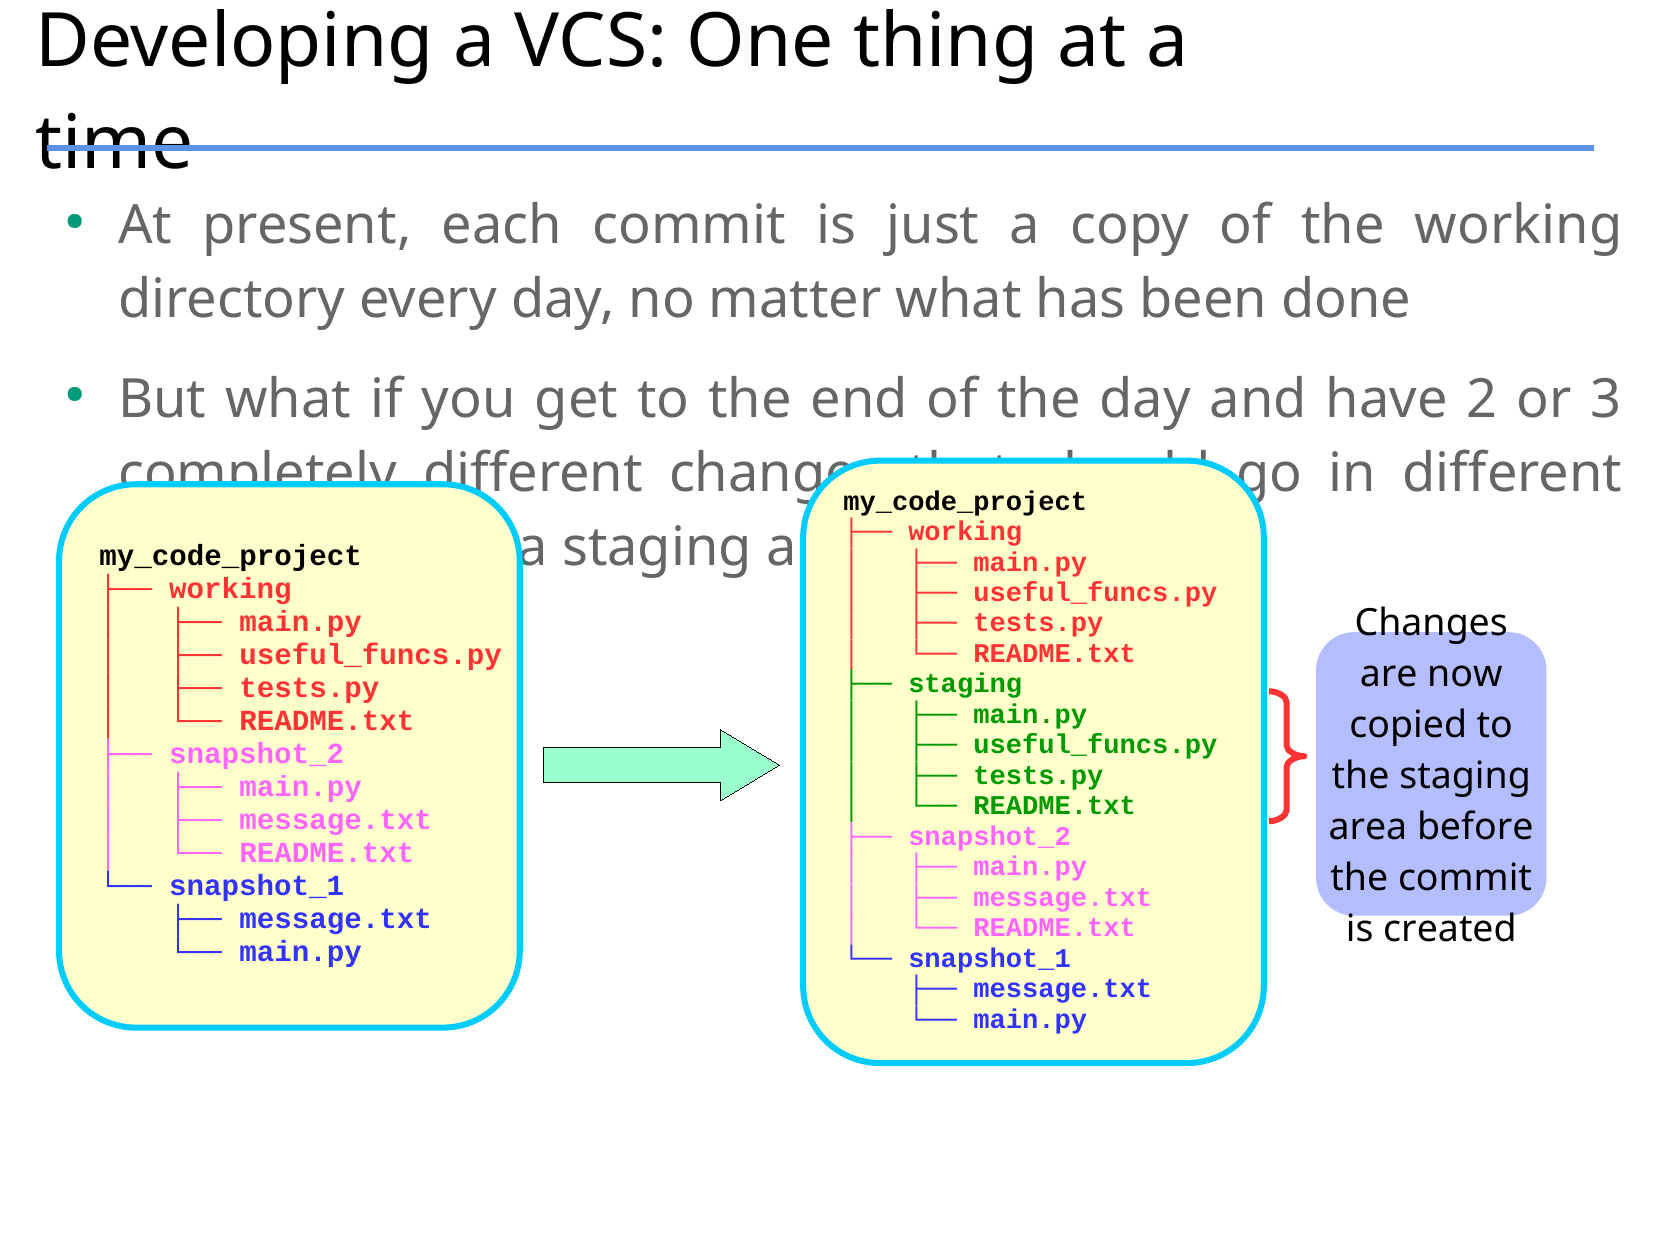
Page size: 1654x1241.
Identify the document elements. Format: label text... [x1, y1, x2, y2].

list At present, each commit is just a copy of the working directory every day, no matter what has been done But what if you get to the end of the day and have 2 or 3 completely different changes that should go in different commits? Have a staging area! You can now choose which changes to add to a particular commit before actually committing them [47, 185, 1625, 1200]
text_box my_code_project ├── working │ ├── main.py │ ├── useful_funcs.py │ ├── tests.py │ └── README.txt ├── snapshot_2 │ ├── main.py │ ├── message.txt │ └── README.txt └── snapshot_1 ├── message.txt └── main.py [59, 484, 520, 1028]
text_box [543, 729, 780, 801]
title Developing a VCS: One thing at a time [35, 29, 1217, 148]
text_box my_code_project ├── working │ ├── main.py │ ├── useful_funcs.py │ ├── tests.py │ └── README.txt ├── staging │ ├── main.py │ ├── useful_funcs.py │ ├── tests.py │ └── README.txt ├── snapshot_2 │ ├── main.py │ ├── message.txt │ └── README.txt └── snapshot_1 ├── message.txt └── main.py [803, 460, 1264, 1064]
text_box Changes are now copied to the staging area before the commit is created [1316, 632, 1547, 916]
